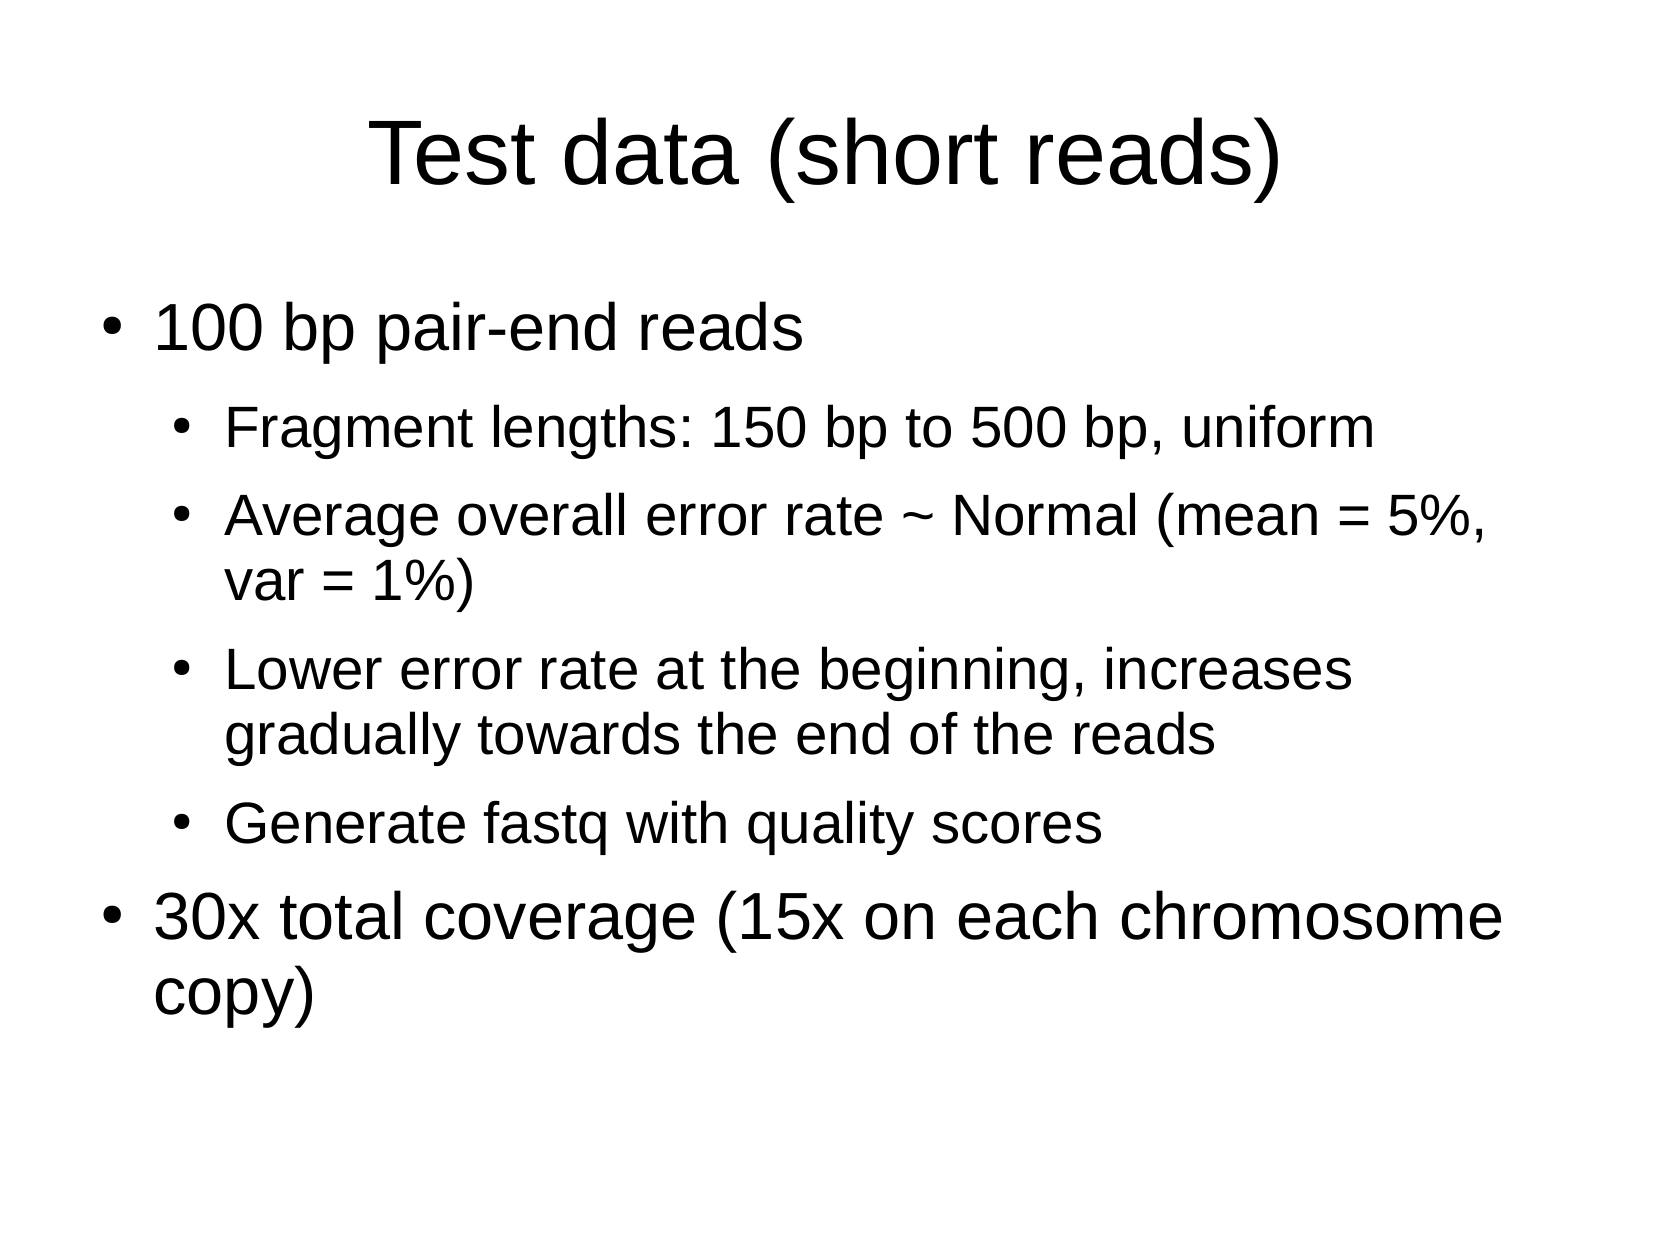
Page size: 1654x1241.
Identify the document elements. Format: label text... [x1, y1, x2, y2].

list 100 bp pair-end reads Fragment lengths: 150 bp to 500 bp, uniform Average overall error rate ~ Normal (mean = 5%, var = 1%) Lower error rate at the beginning, increases gradually towards the end of the reads Generate fastq with quality scores 30x total coverage (15x on each chromosome copy) [82, 290, 1571, 1109]
title Test data (short reads) [82, 49, 1571, 257]
